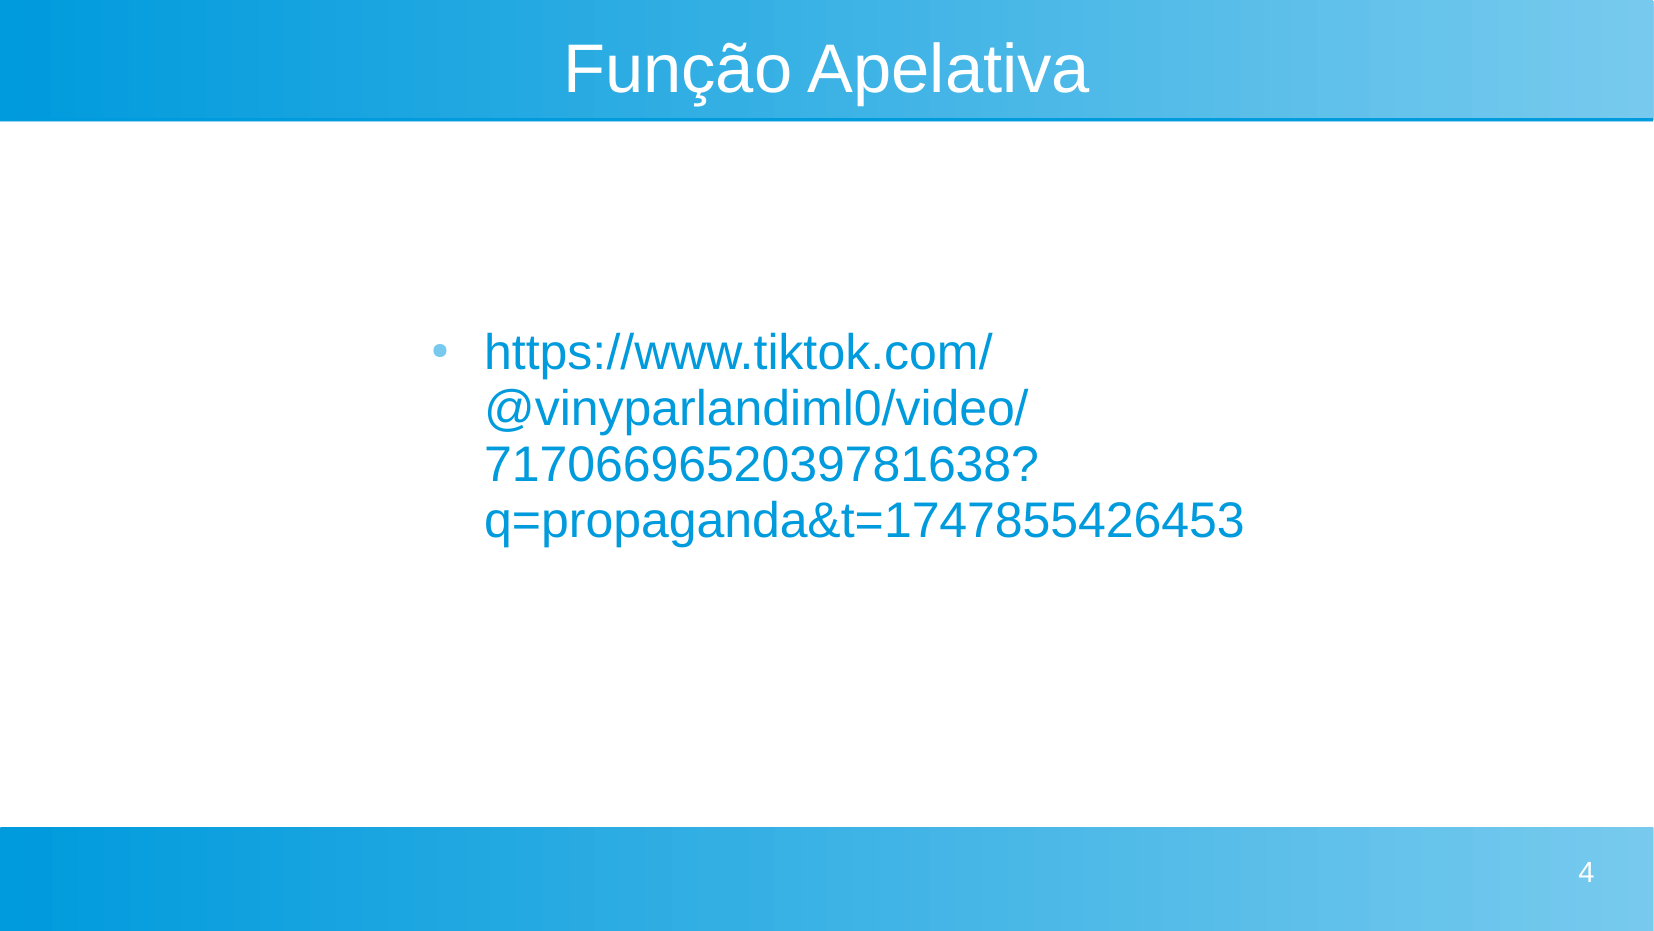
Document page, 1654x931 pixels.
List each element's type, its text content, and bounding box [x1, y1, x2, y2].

list https://www.tiktok.com/@vinyparlandiml0/video/7170669652039781638?q=propaganda&t=1747855426453 [413, 324, 1388, 384]
title Função Apelativa [59, 29, 1595, 108]
